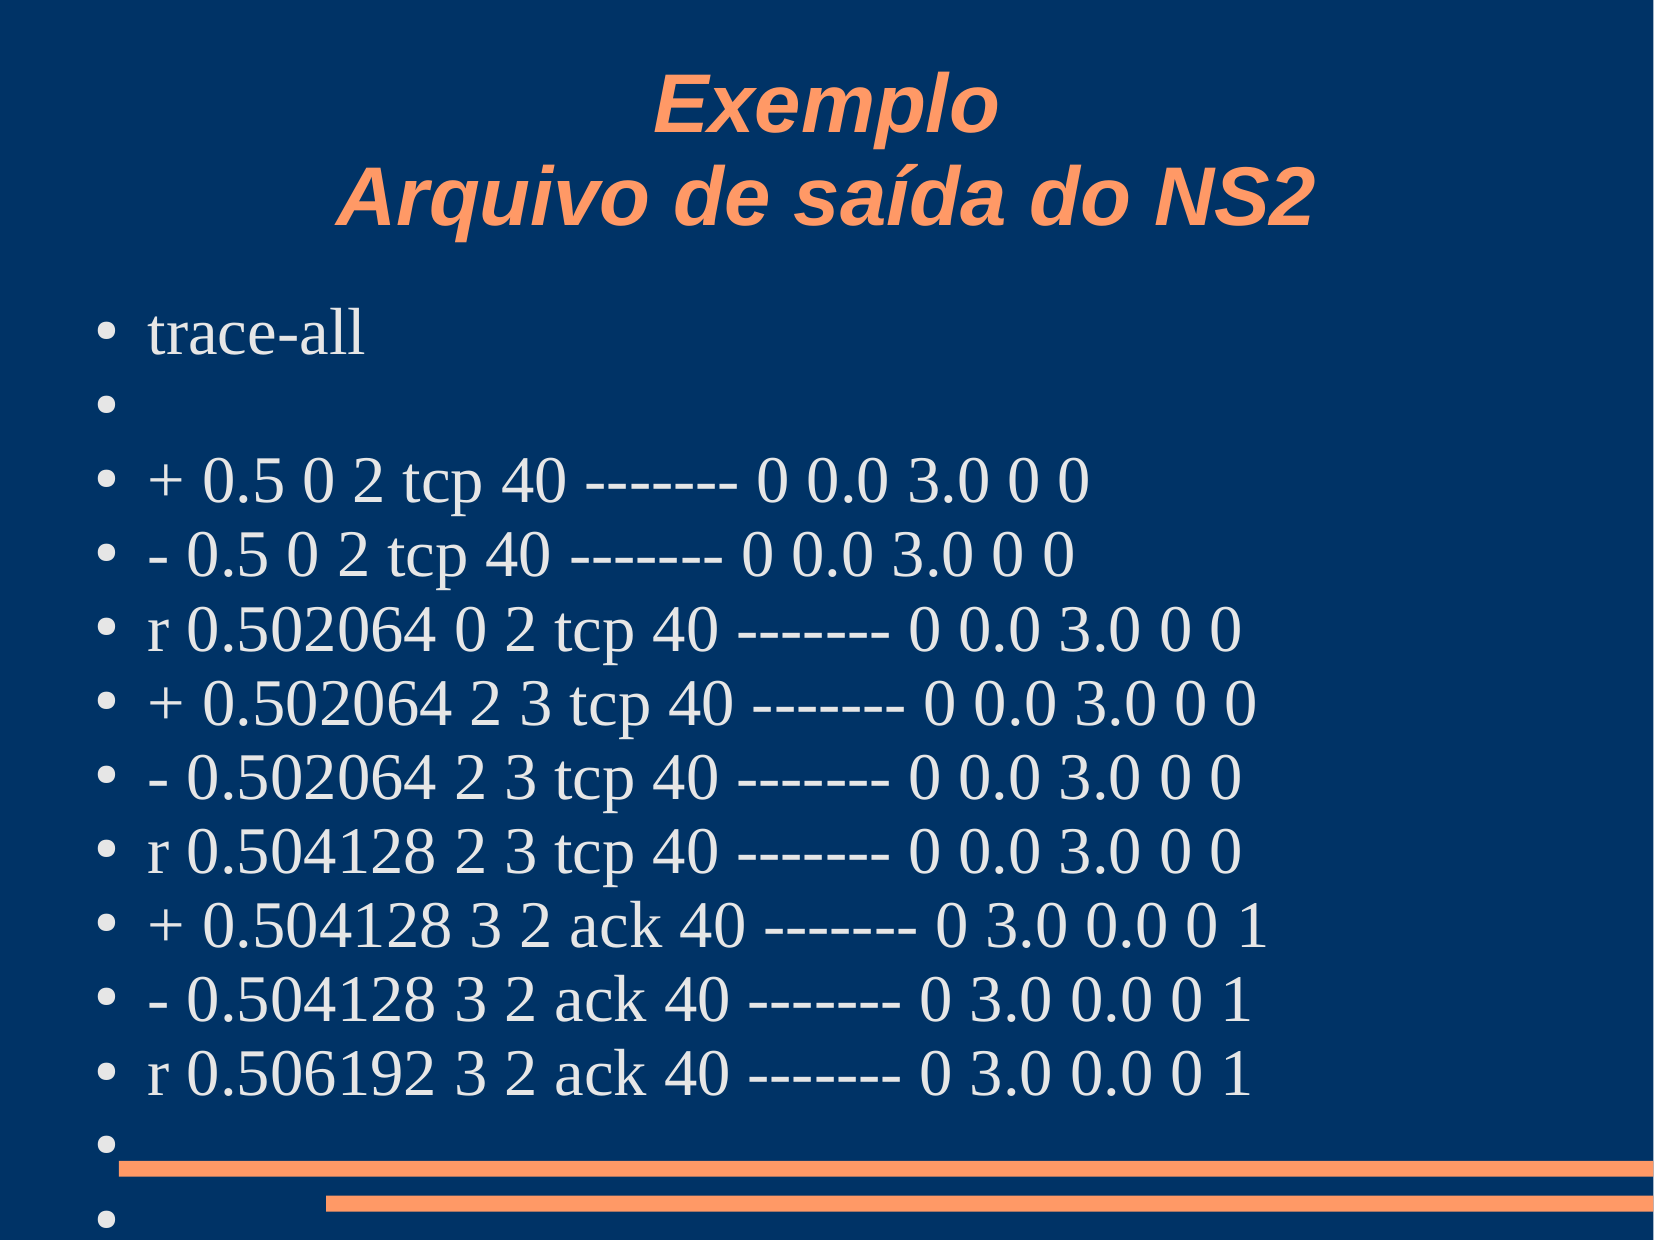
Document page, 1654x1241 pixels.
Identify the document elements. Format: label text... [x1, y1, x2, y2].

list trace-all + 0.5 0 2 tcp 40 ------- 0 0.0 3.0 0 0 - 0.5 0 2 tcp 40 ------- 0 0.0 3.0 0 0 r 0.502064 0 2 tcp 40 ------- 0 0.0 3.0 0 0 + 0.502064 2 3 tcp 40 ------- 0 0.0 3.0 0 0 - 0.502064 2 3 tcp 40 ------- 0 0.0 3.0 0 0 r 0.504128 2 3 tcp 40 ------- 0 0.0 3.0 0 0 + 0.504128 3 2 ack 40 ------- 0 3.0 0.0 0 1 - 0.504128 3 2 ack 40 ------- 0 3.0 0.0 0 1 r 0.506192 3 2 ack 40 ------- 0 3.0 0.0 0 1 [59, 295, 1561, 1241]
title Exemplo Arquivo de saída do NS2 [29, 46, 1625, 254]
